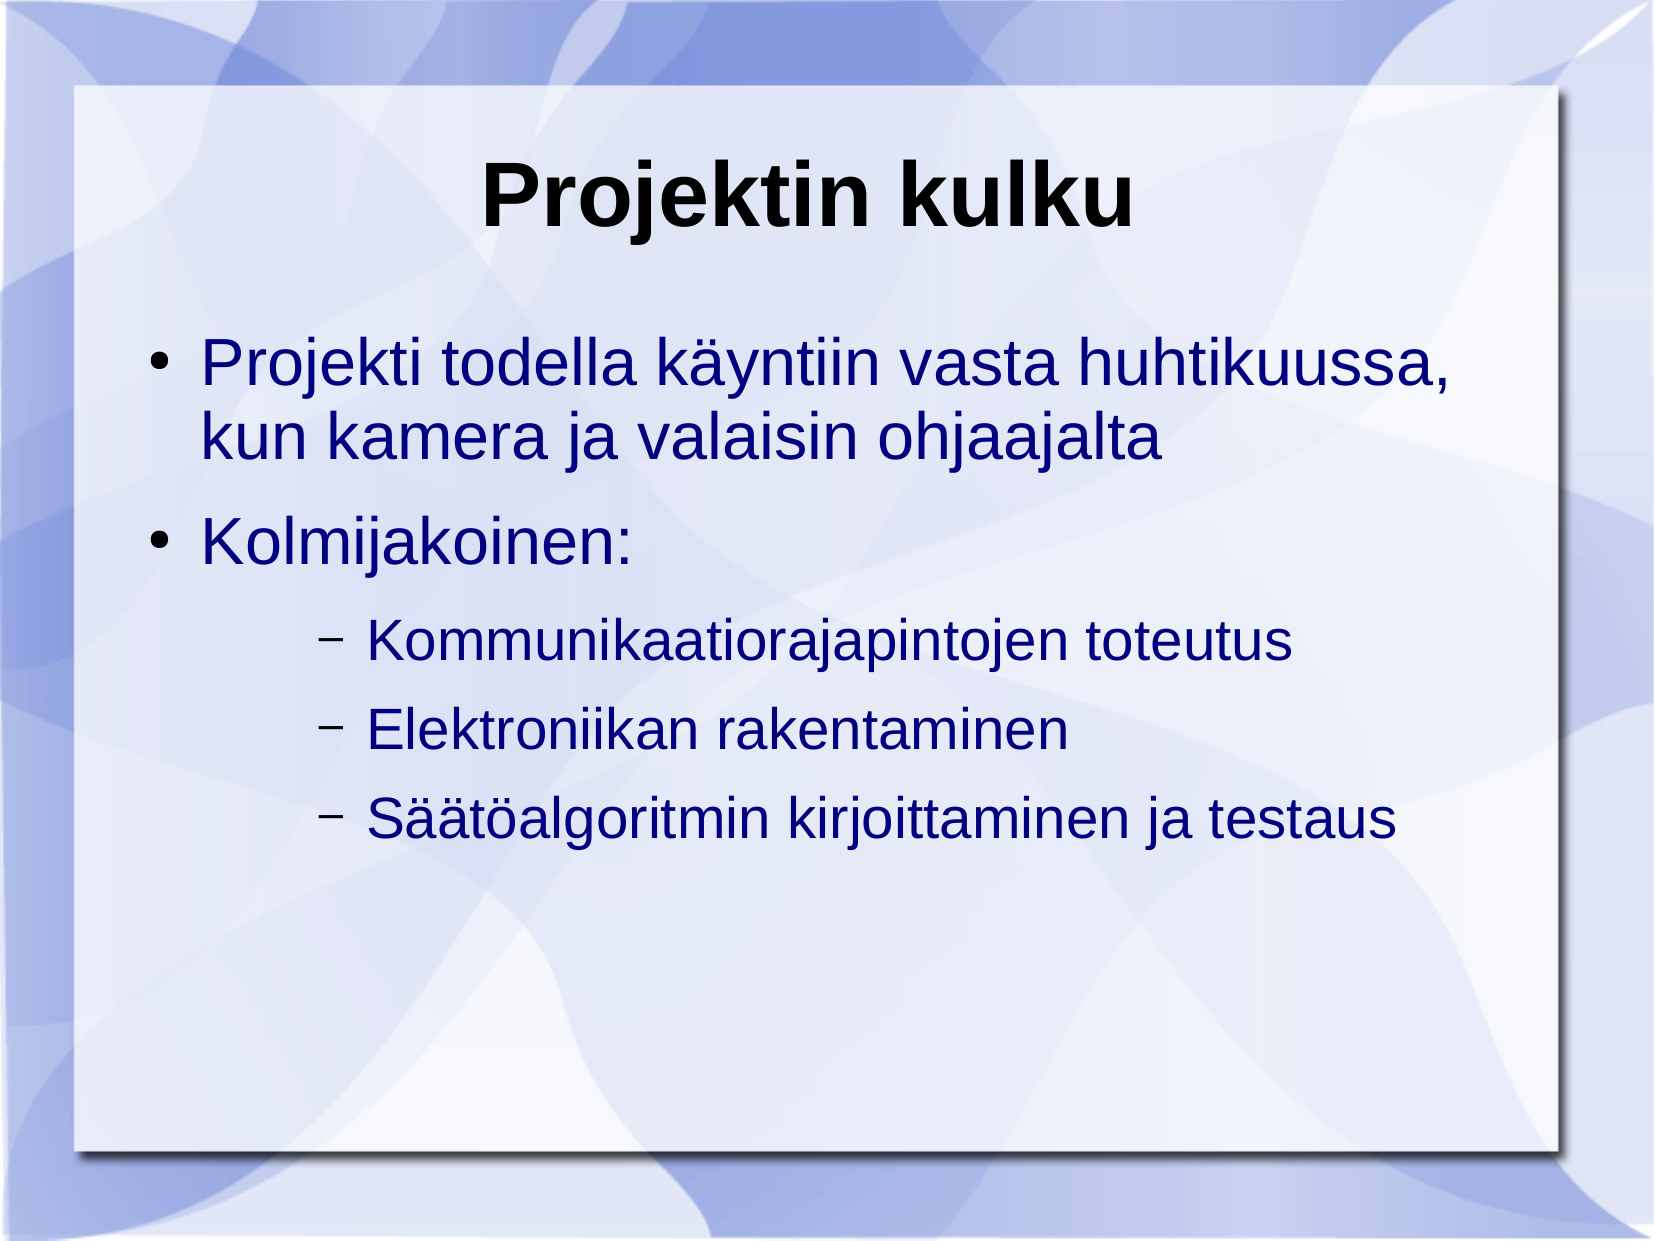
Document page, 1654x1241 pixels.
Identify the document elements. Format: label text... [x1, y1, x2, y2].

list Projekti todella käyntiin vasta huhtikuussa, kun kamera ja valaisin ohjaajalta Kolmijakoinen: Kommunikaatiorajapintojen toteutus Elektroniikan rakentaminen Säätöalgoritmin kirjoittaminen ja testaus [129, 324, 1489, 975]
title Projektin kulku [82, 90, 1536, 298]
picture [0, 0, 1654, 1241]
